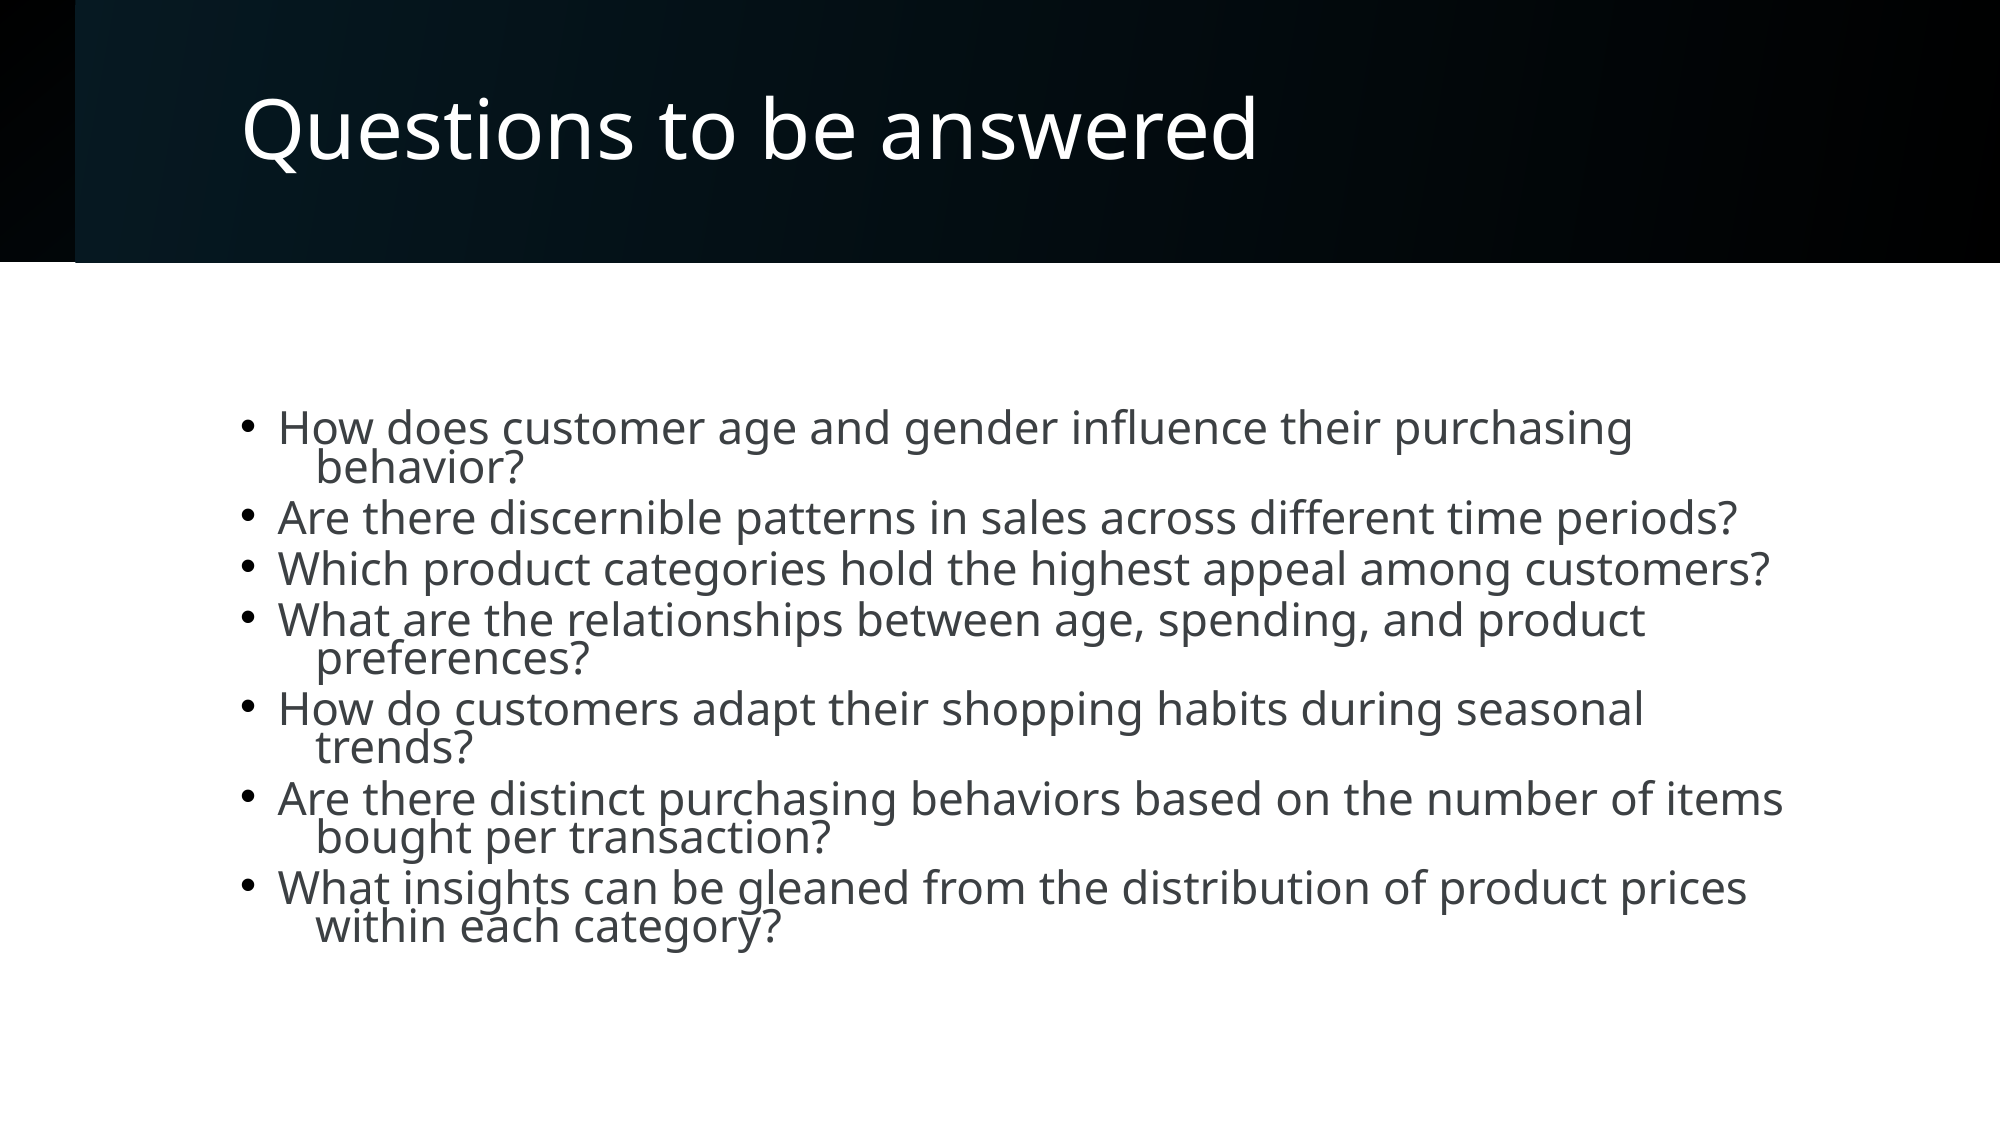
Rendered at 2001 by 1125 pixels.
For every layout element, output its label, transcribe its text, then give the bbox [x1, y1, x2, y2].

title Questions to be answered [225, 48, 1849, 218]
text_box [0, 0, 2000, 1125]
list How does customer age and gender influence their purchasing behavior? Are there discernible patterns in sales across different time periods? Which product categories hold the highest appeal among customers? What are the relationships between age, spending, and product preferences? How do customers adapt their shopping habits during seasonal trends? Are there distinct purchasing behaviors based on the number of items bought per transaction? What insights can be gleaned from the distribution of product prices within each category? [225, 380, 1821, 985]
